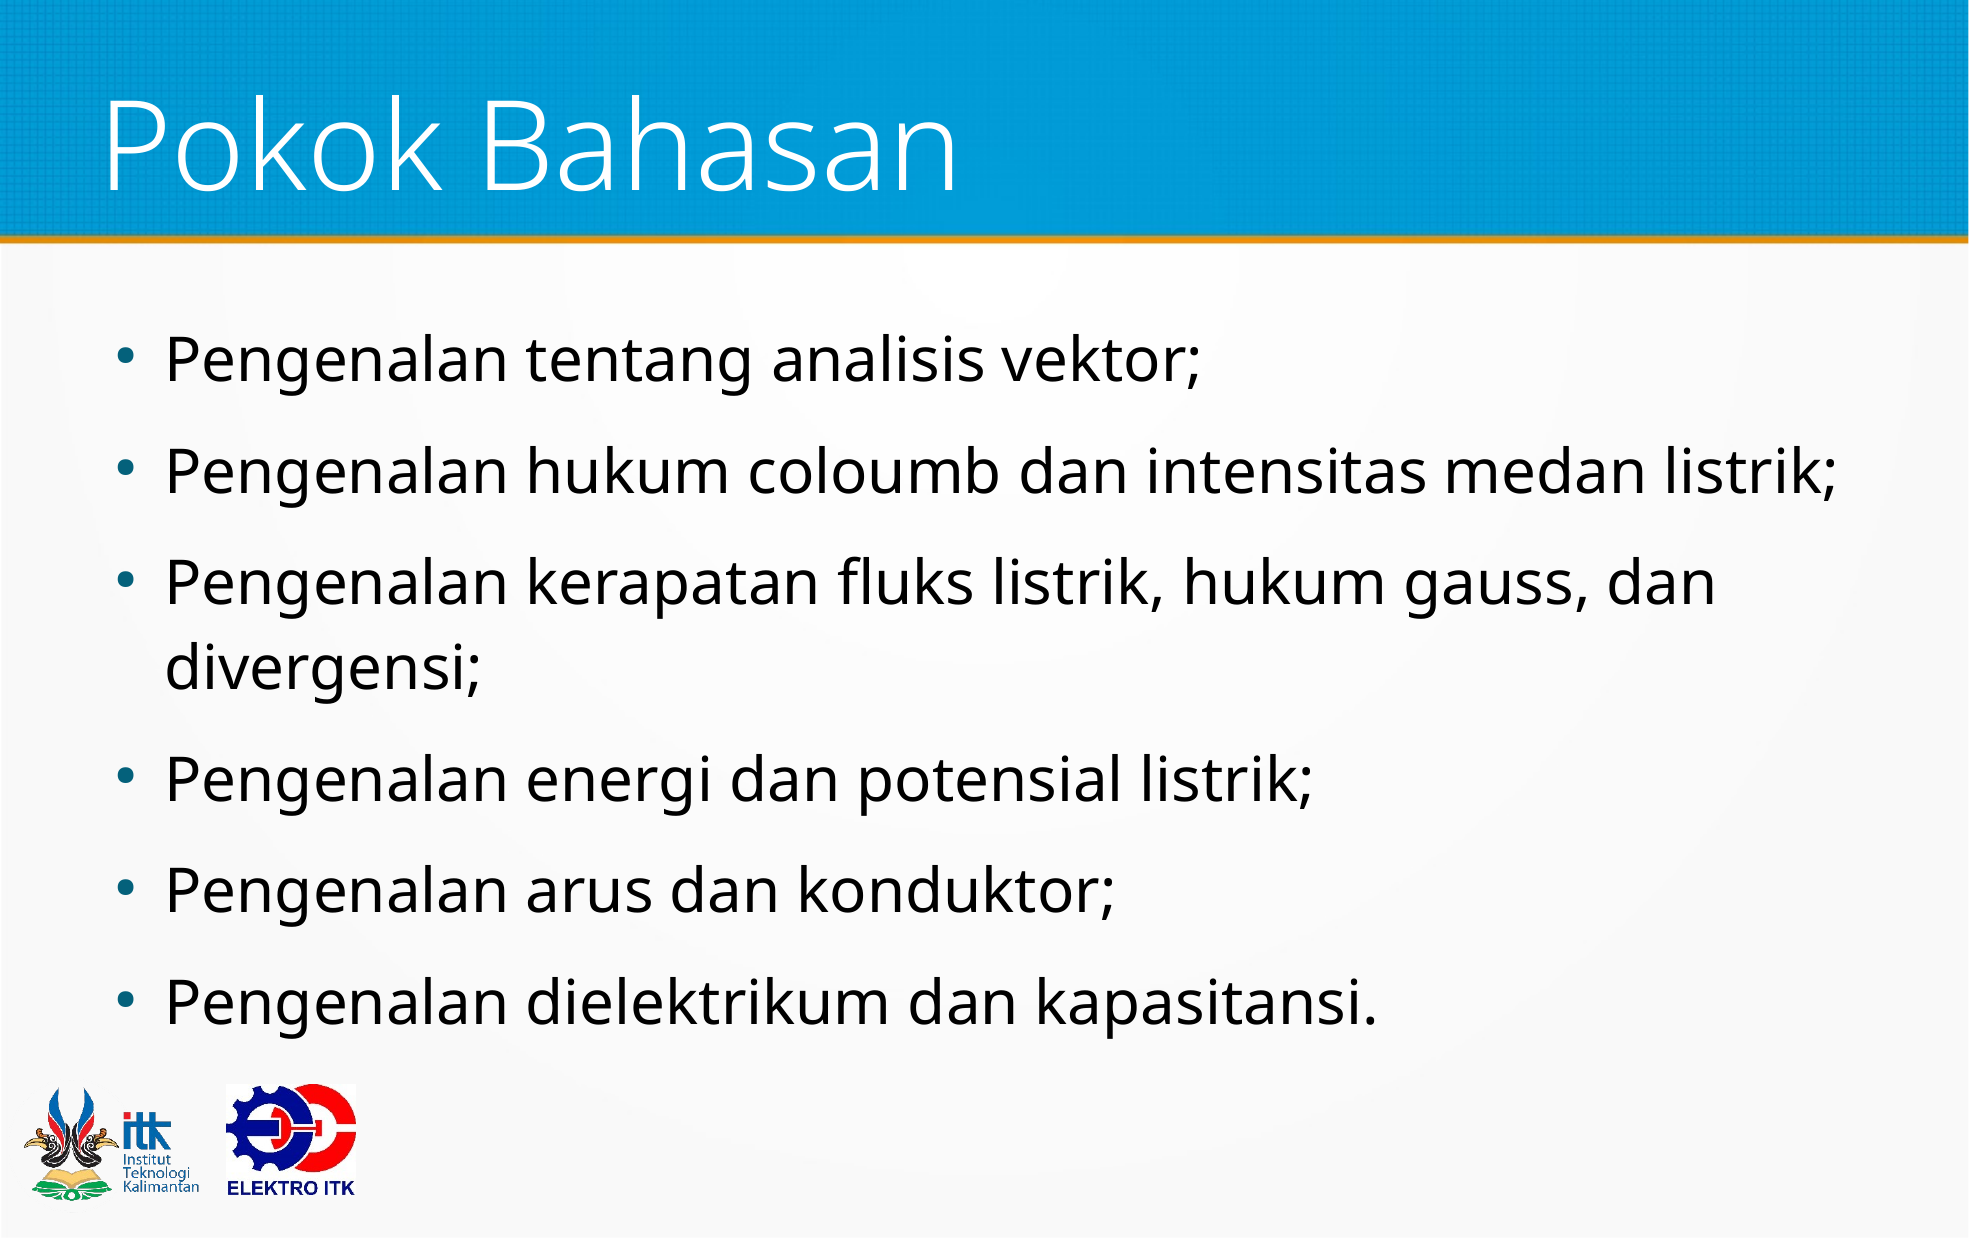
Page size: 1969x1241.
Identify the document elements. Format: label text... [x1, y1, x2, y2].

title Pokok Bahasan [98, 19, 1870, 227]
list Pengenalan tentang analisis vektor; Pengenalan hukum coloumb dan intensitas medan listrik; Pengenalan kerapatan fluks listrik, hukum gauss, dan divergensi; Pengenalan energi dan potensial listrik; Pengenalan arus dan konduktor; Pengenalan dielektrikum dan kapasitansi. [98, 315, 1861, 1081]
picture [0, 233, 1969, 1241]
